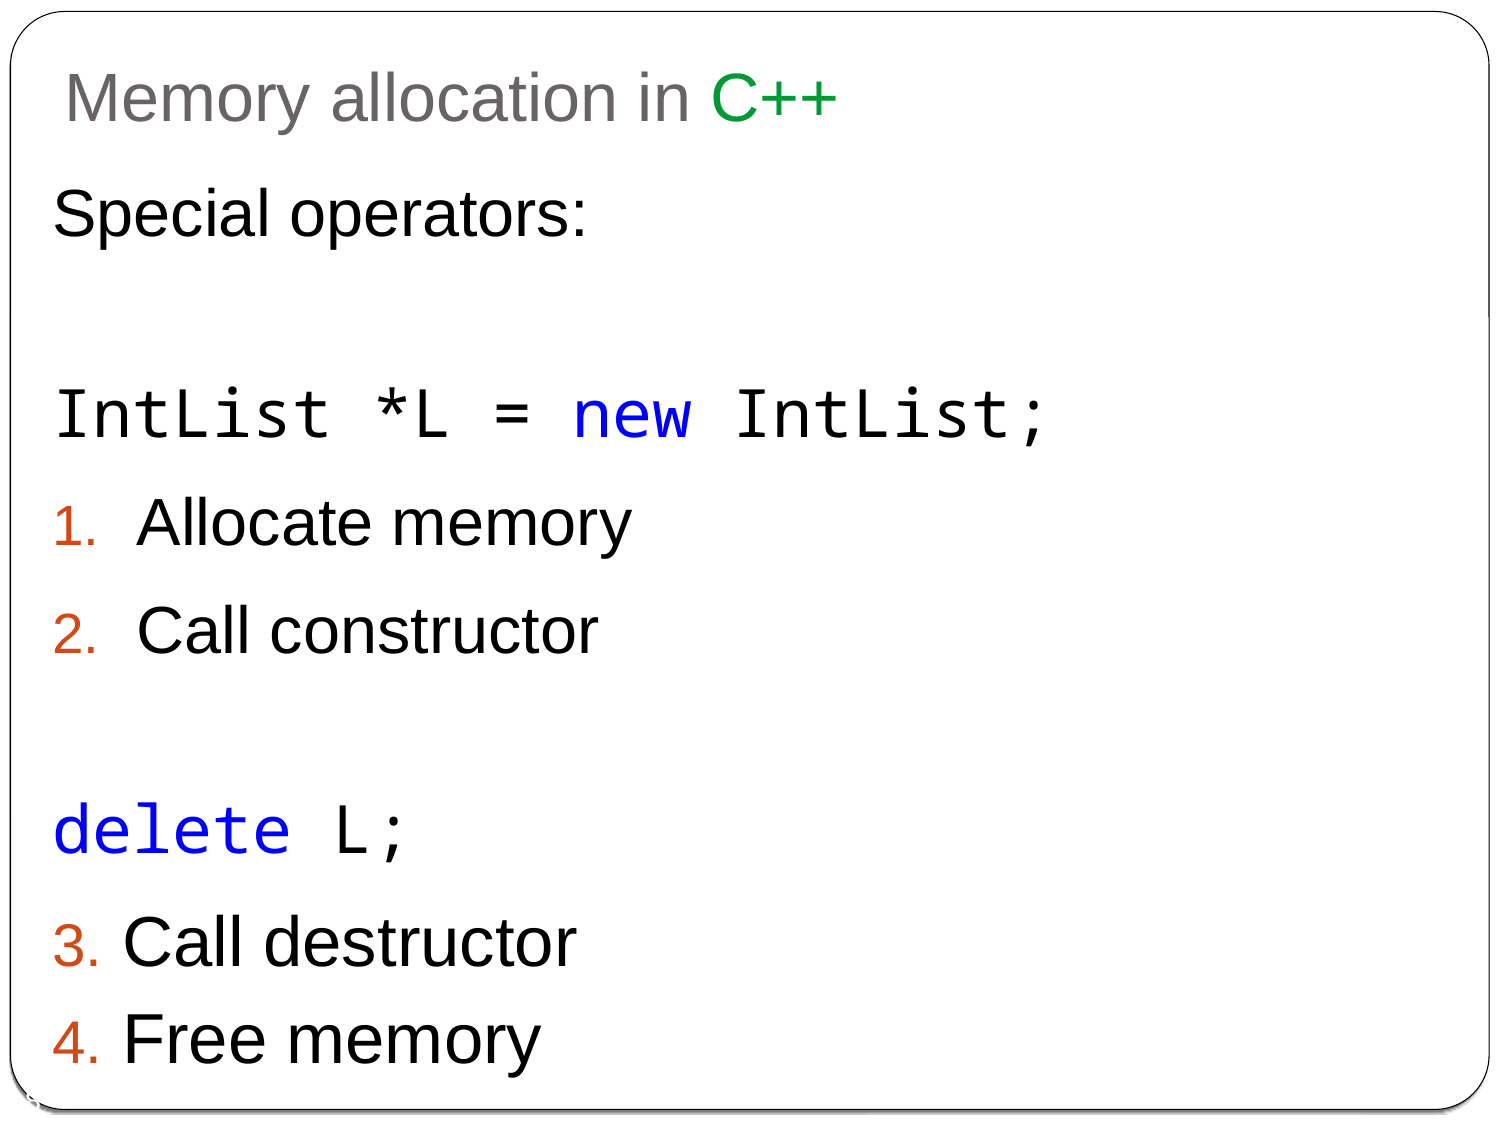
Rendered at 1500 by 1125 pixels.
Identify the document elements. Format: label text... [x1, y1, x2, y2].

slide_number <number> [0, 1074, 50, 1125]
list Special operators: IntList *L = new IntList; Allocate memory Call constructor delete L; Call destructor Free memory [37, 162, 1463, 1088]
title Memory allocation in C++ [50, 45, 1450, 150]
